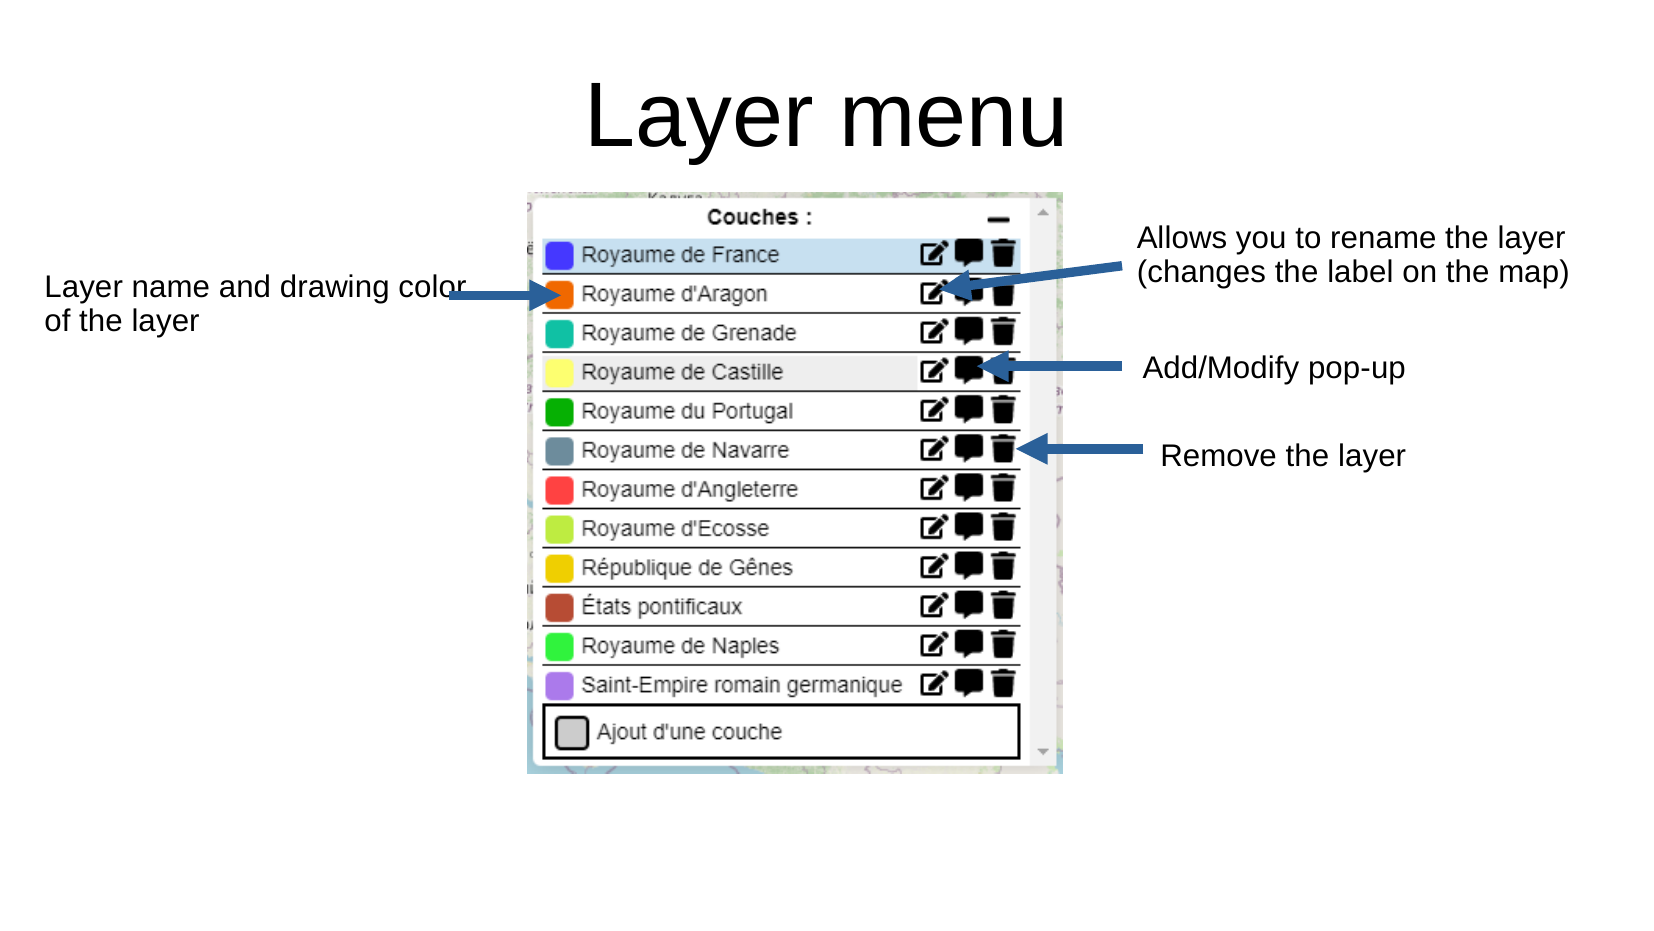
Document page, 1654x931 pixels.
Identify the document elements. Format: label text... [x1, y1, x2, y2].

text_box Layer name and drawing color of the layer [29, 261, 502, 346]
text_box Remove the layer [1145, 431, 1619, 488]
picture [527, 193, 1063, 774]
text_box Allows you to rename the layer (changes the label on the map) [1122, 212, 1595, 332]
text_box Add/Modify pop-up [1127, 343, 1601, 443]
title Layer menu [82, 37, 1571, 193]
